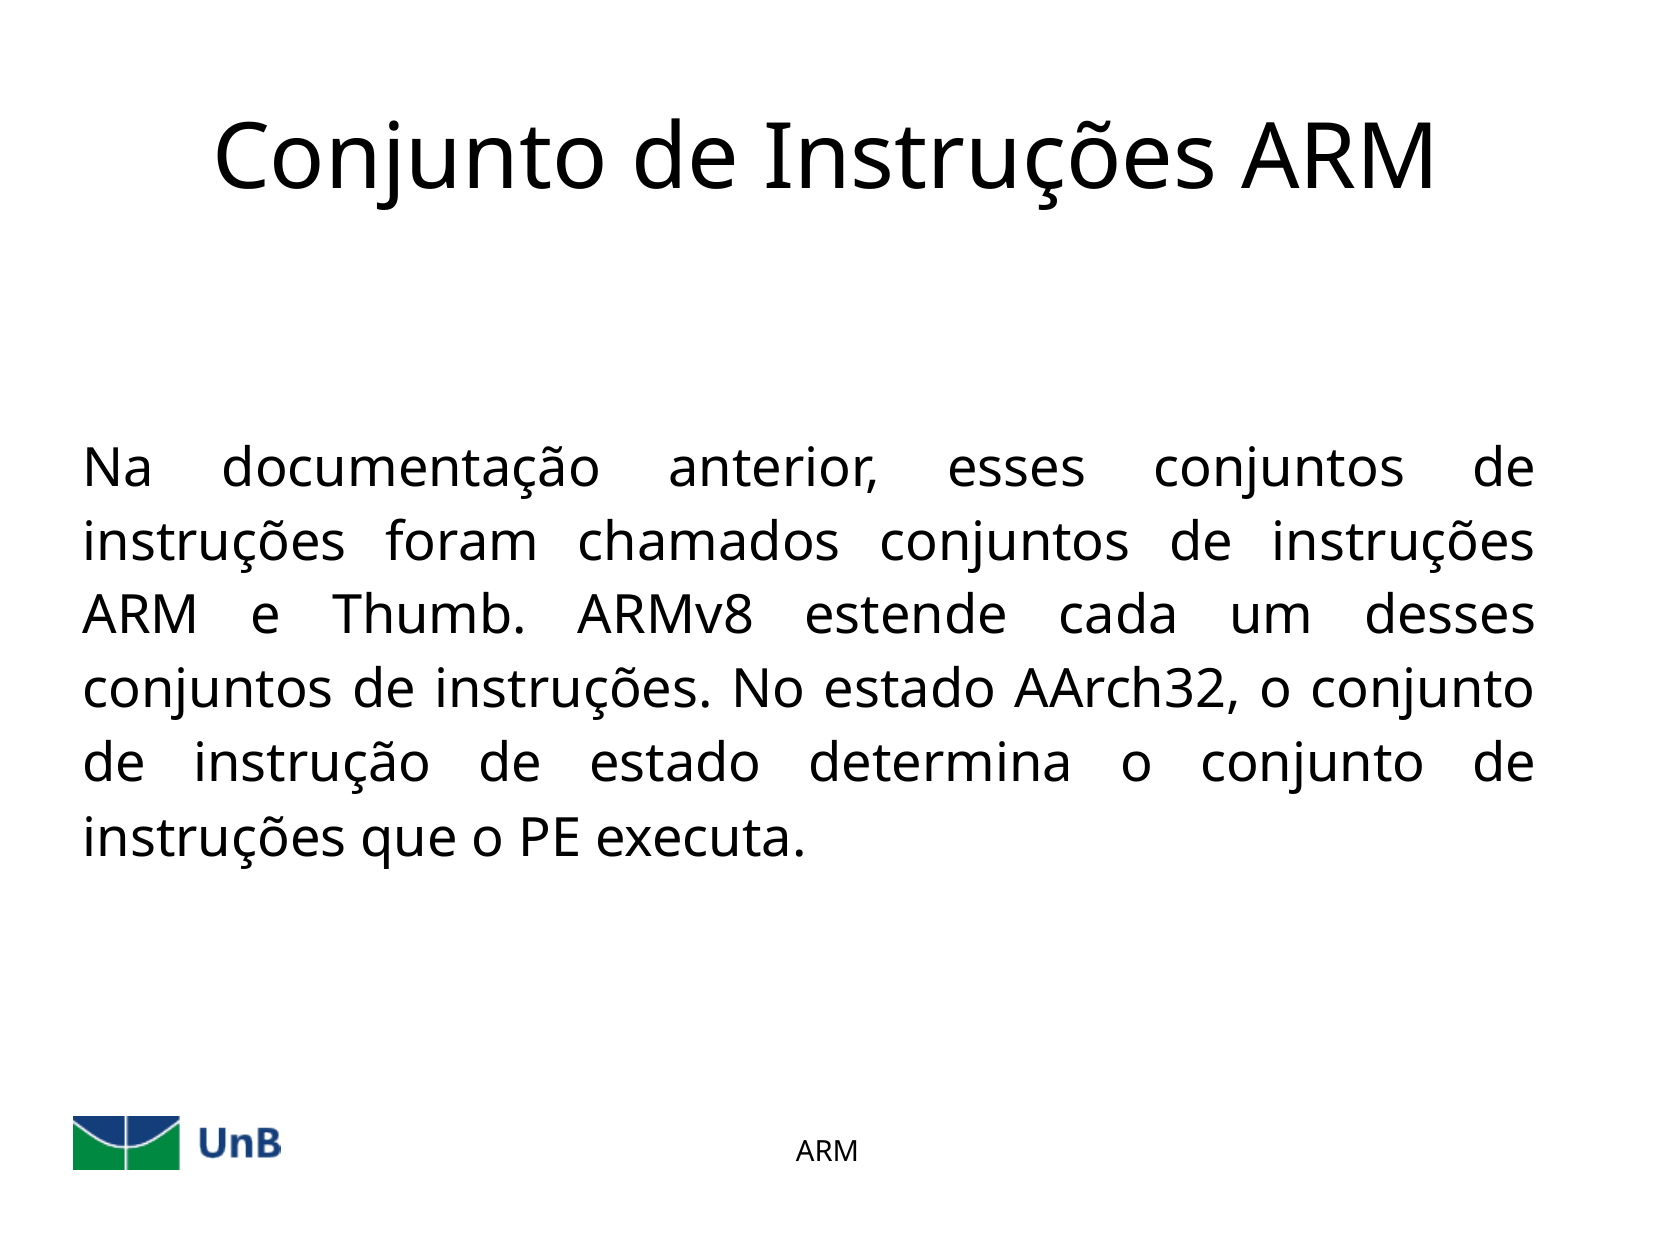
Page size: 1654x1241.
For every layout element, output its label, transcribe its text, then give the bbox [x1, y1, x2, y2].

subtitle Na documentação anterior, esses conjuntos de instruções foram chamados conjuntos de instruções ARM e Thumb. ARMv8 estende cada um desses conjuntos de instruções. No estado AArch32, o conjunto de instrução de estado determina o conjunto de instruções que o PE executa. [82, 188, 1538, 1112]
picture [73, 1116, 281, 1170]
title Conjunto de Instruções ARM [82, 49, 1571, 257]
